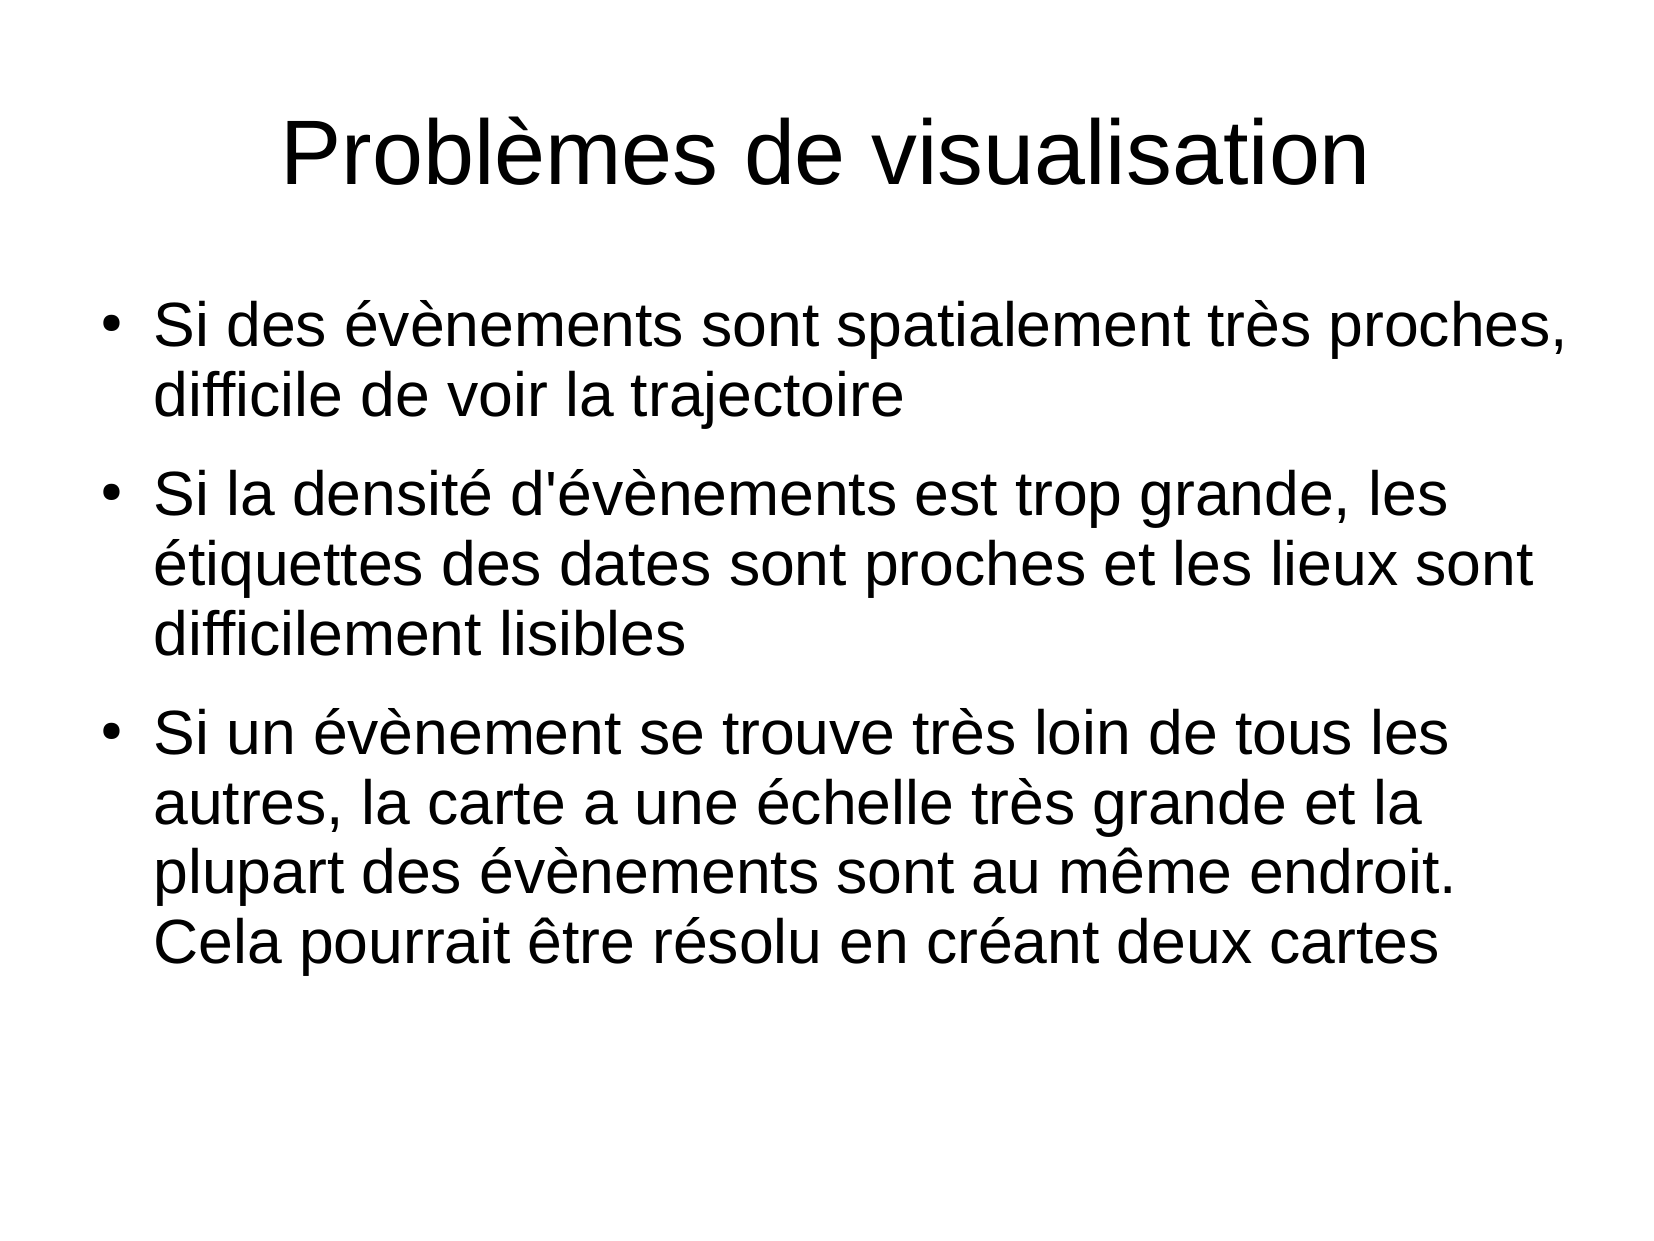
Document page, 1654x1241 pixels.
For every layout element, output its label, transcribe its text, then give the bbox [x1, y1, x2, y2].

title Problèmes de visualisation [82, 49, 1571, 257]
list Si des évènements sont spatialement très proches, difficile de voir la trajectoire Si la densité d'évènements est trop grande, les étiquettes des dates sont proches et les lieux sont difficilement lisibles Si un évènement se trouve très loin de tous les autres, la carte a une échelle très grande et la plupart des évènements sont au même endroit. Cela pourrait être résolu en créant deux cartes [82, 290, 1571, 1109]
